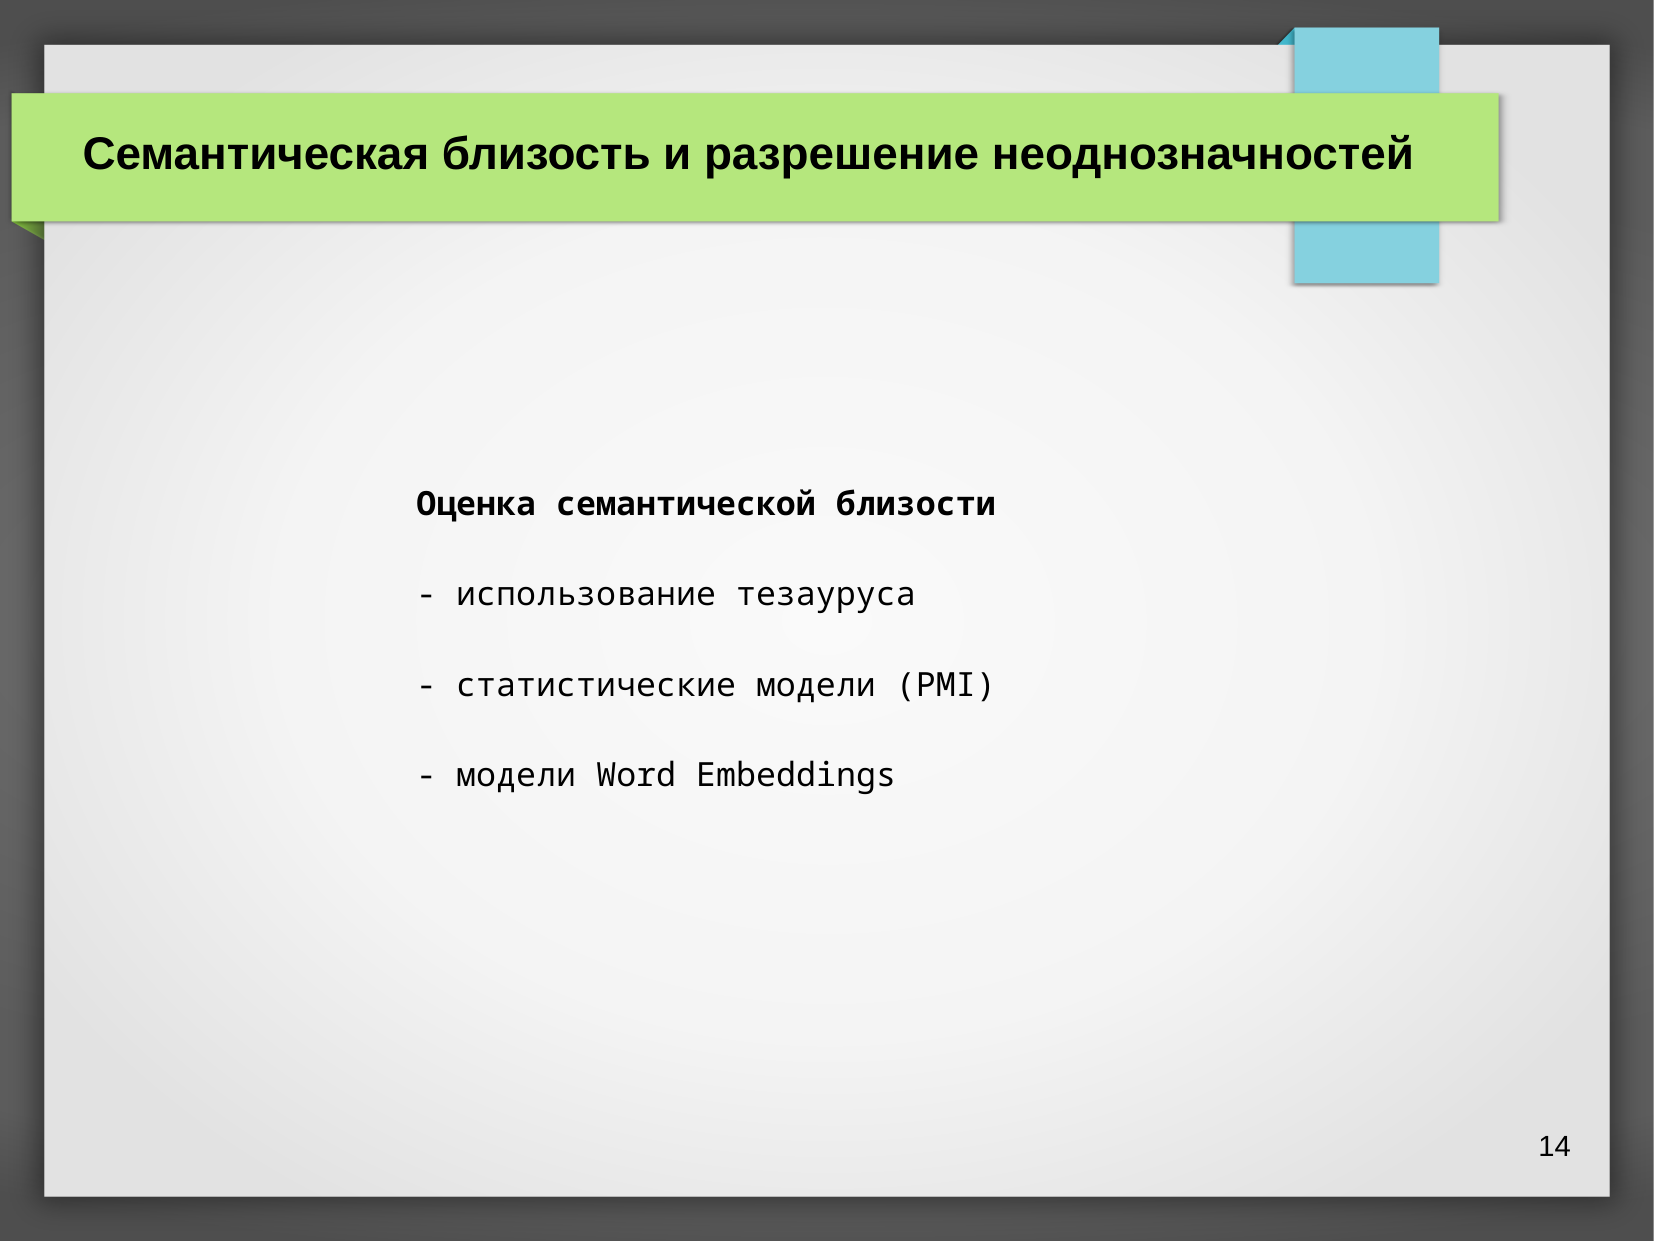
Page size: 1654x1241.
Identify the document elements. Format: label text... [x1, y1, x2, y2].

text_box Оценка семантической близости - использование тезауруса - статистические модели (PMI) - модели Word Embeddings [401, 472, 1075, 757]
title Семантическая близость и разрешение неоднозначностей [82, 121, 1489, 187]
picture [0, 0, 1654, 1241]
